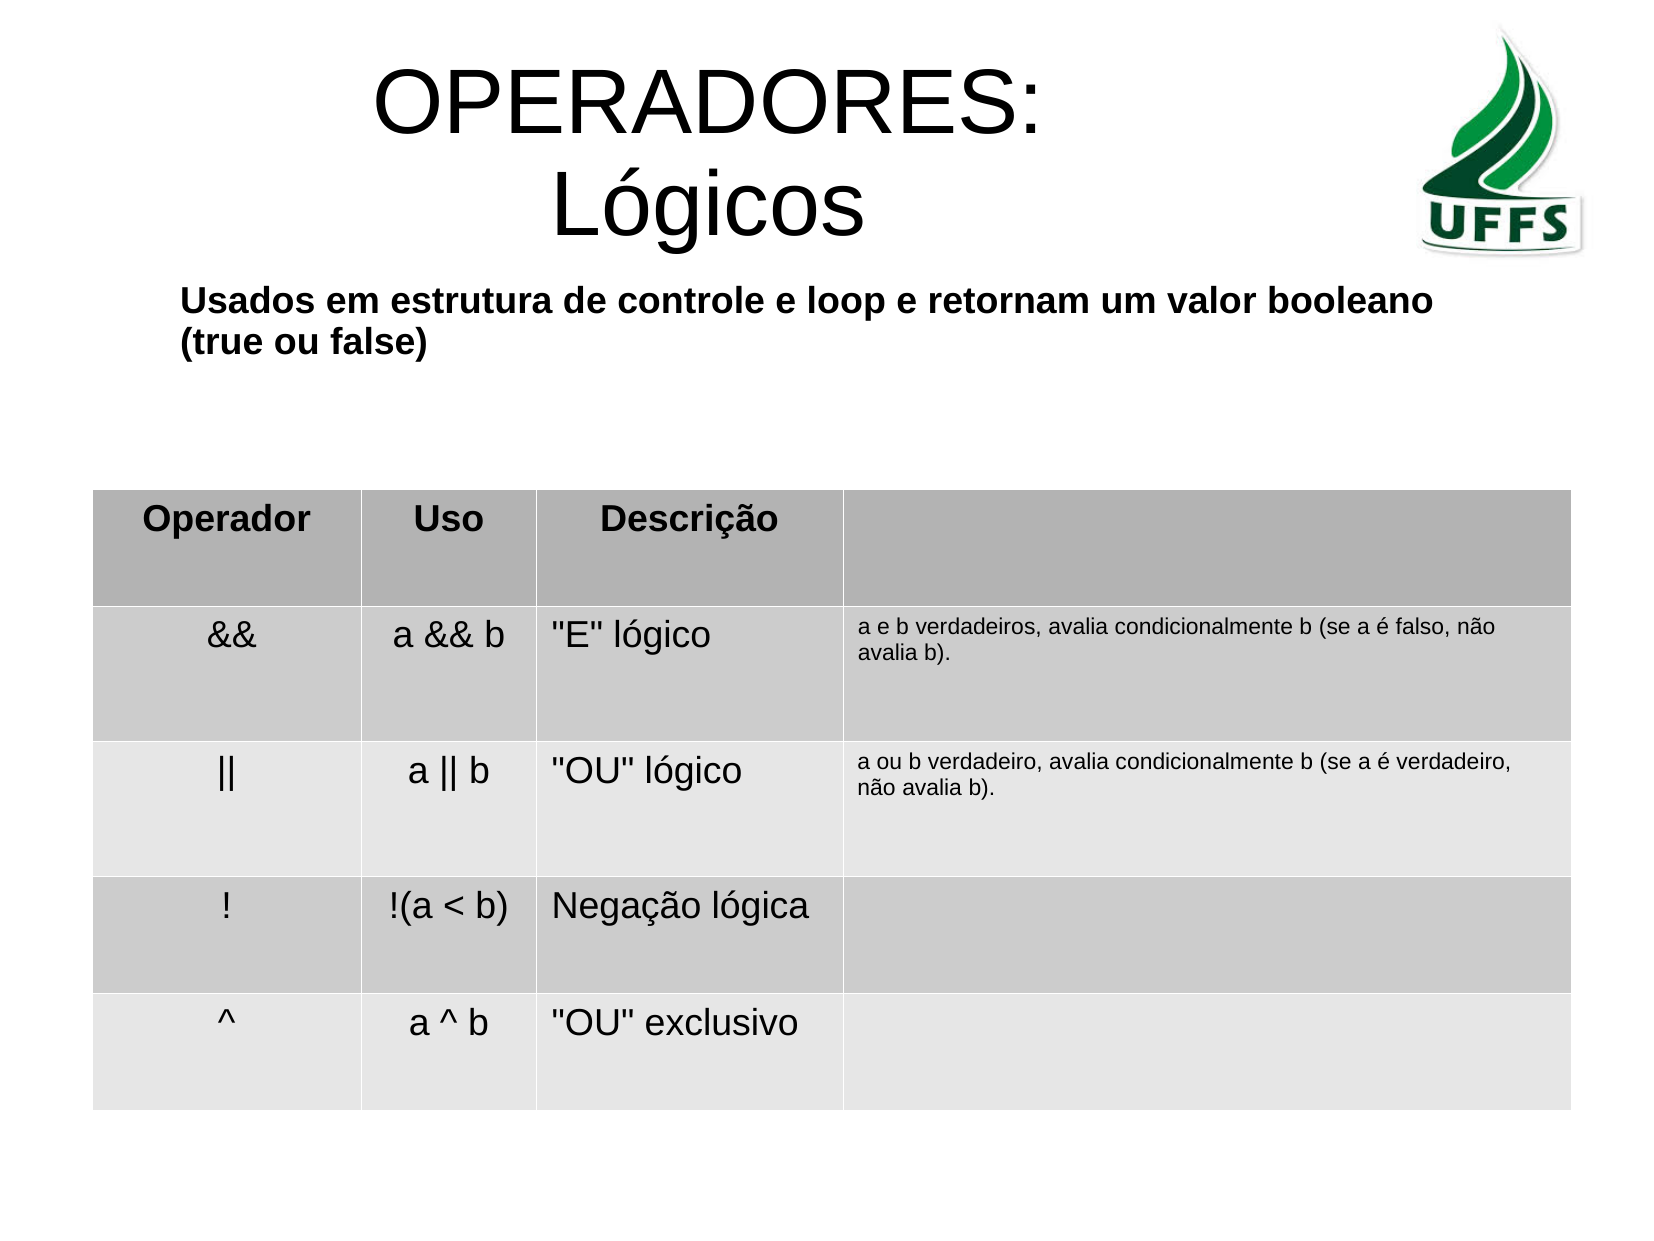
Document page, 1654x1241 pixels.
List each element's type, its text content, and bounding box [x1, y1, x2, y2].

table_cell [844, 994, 1571, 1110]
table_header Uso [362, 490, 536, 606]
picture [1381, 20, 1624, 272]
table_cell ! [93, 877, 361, 993]
table_header Descrição [537, 490, 843, 606]
table_cell "OU" exclusivo [537, 994, 843, 1110]
table_cell a && b [362, 607, 536, 741]
table_cell && [93, 607, 361, 741]
text_box Usados em estrutura de controle e loop e retornam um valor booleano (true ou false) [165, 271, 1524, 371]
table_cell "E" lógico [537, 607, 843, 741]
table_cell ^ [93, 994, 361, 1110]
table_cell !(a < b) [362, 877, 536, 993]
table_cell a e b verdadeiros, avalia condicionalmente b (se a é falso, não avalia b). [844, 607, 1571, 741]
table_cell a ^ b [362, 994, 536, 1110]
table_header [844, 490, 1571, 606]
table_cell a ou b verdadeiro, avalia condicionalmente b (se a é verdadeiro, não avalia b). [844, 742, 1571, 876]
table_cell [844, 877, 1571, 993]
table_cell Negação lógica [537, 877, 843, 993]
title OPERADORES: Lógicos [82, 49, 1335, 257]
table_cell a || b [362, 742, 536, 876]
table_cell || [93, 742, 361, 876]
table_header Operador [93, 490, 361, 606]
table_cell "OU" lógico [537, 742, 843, 876]
